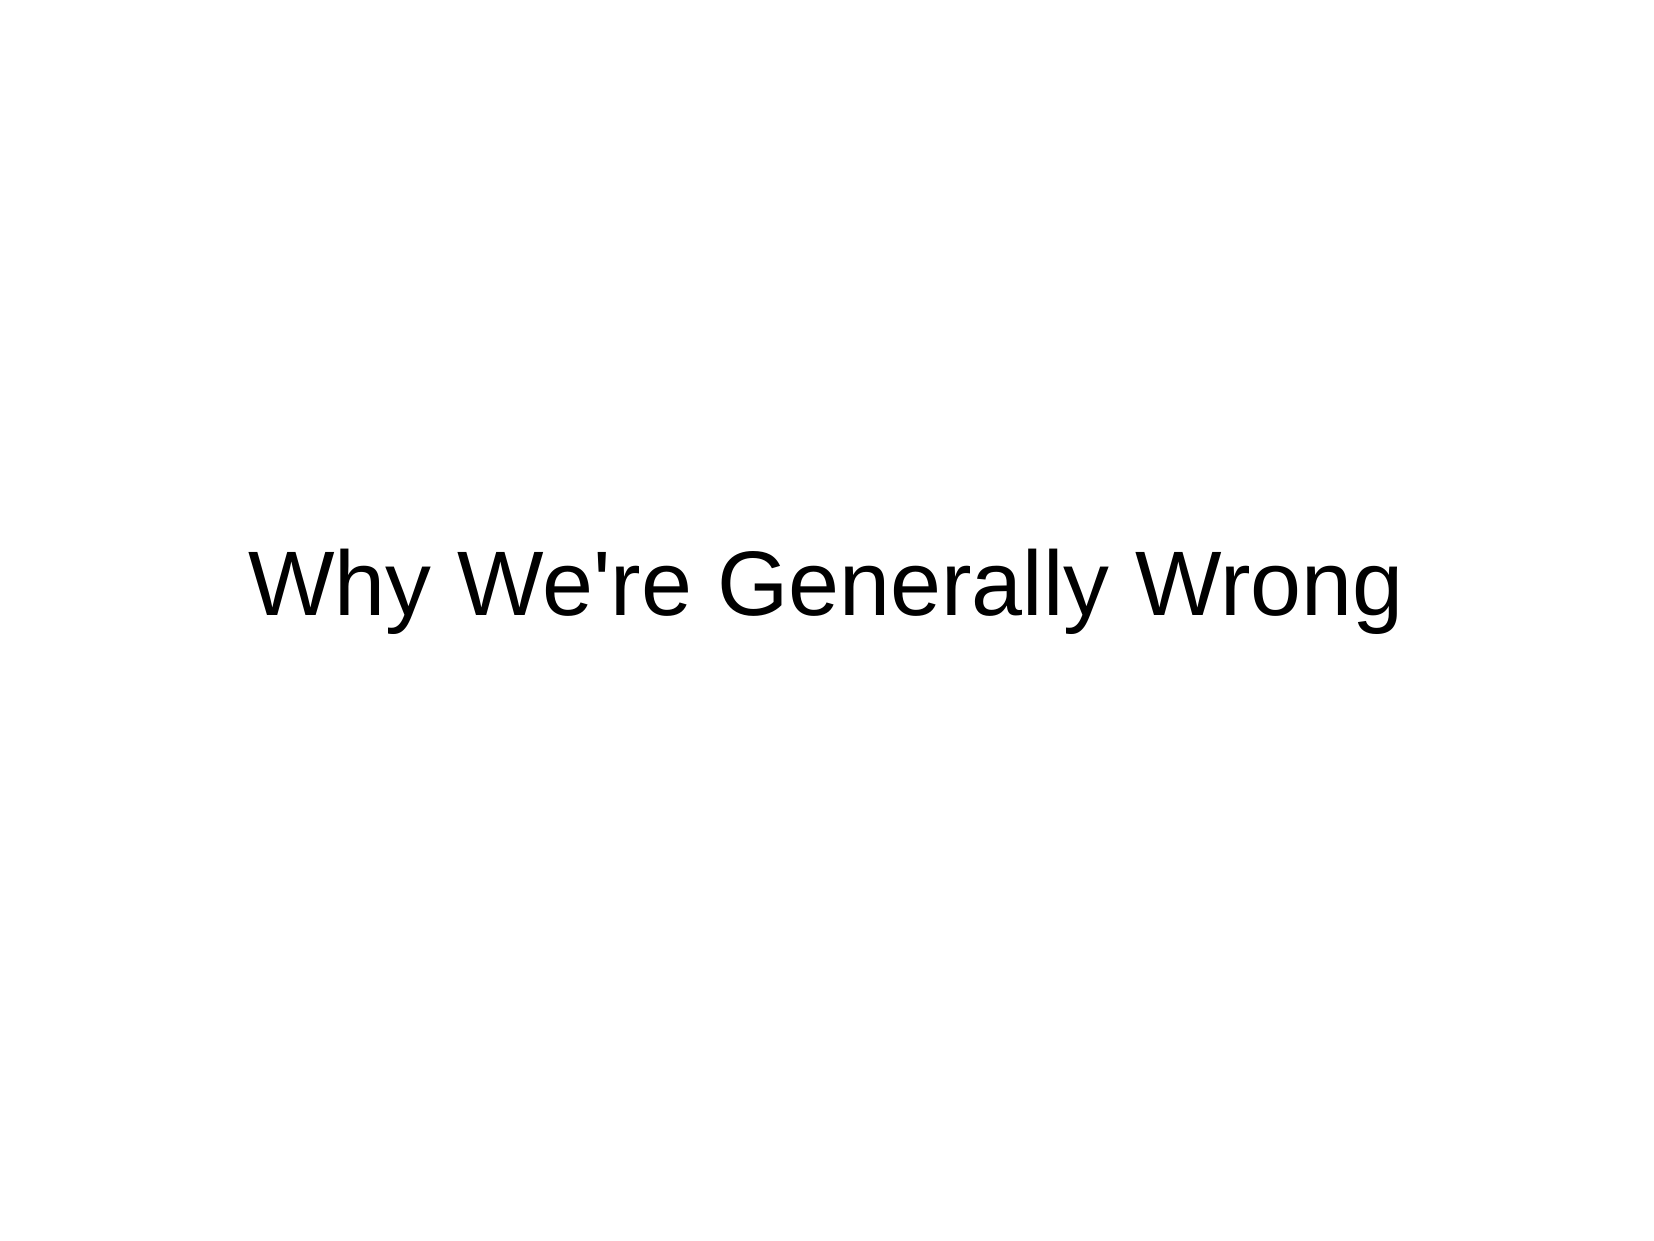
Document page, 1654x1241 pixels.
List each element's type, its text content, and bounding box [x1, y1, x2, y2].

title Why We're Generally Wrong [82, 480, 1571, 688]
